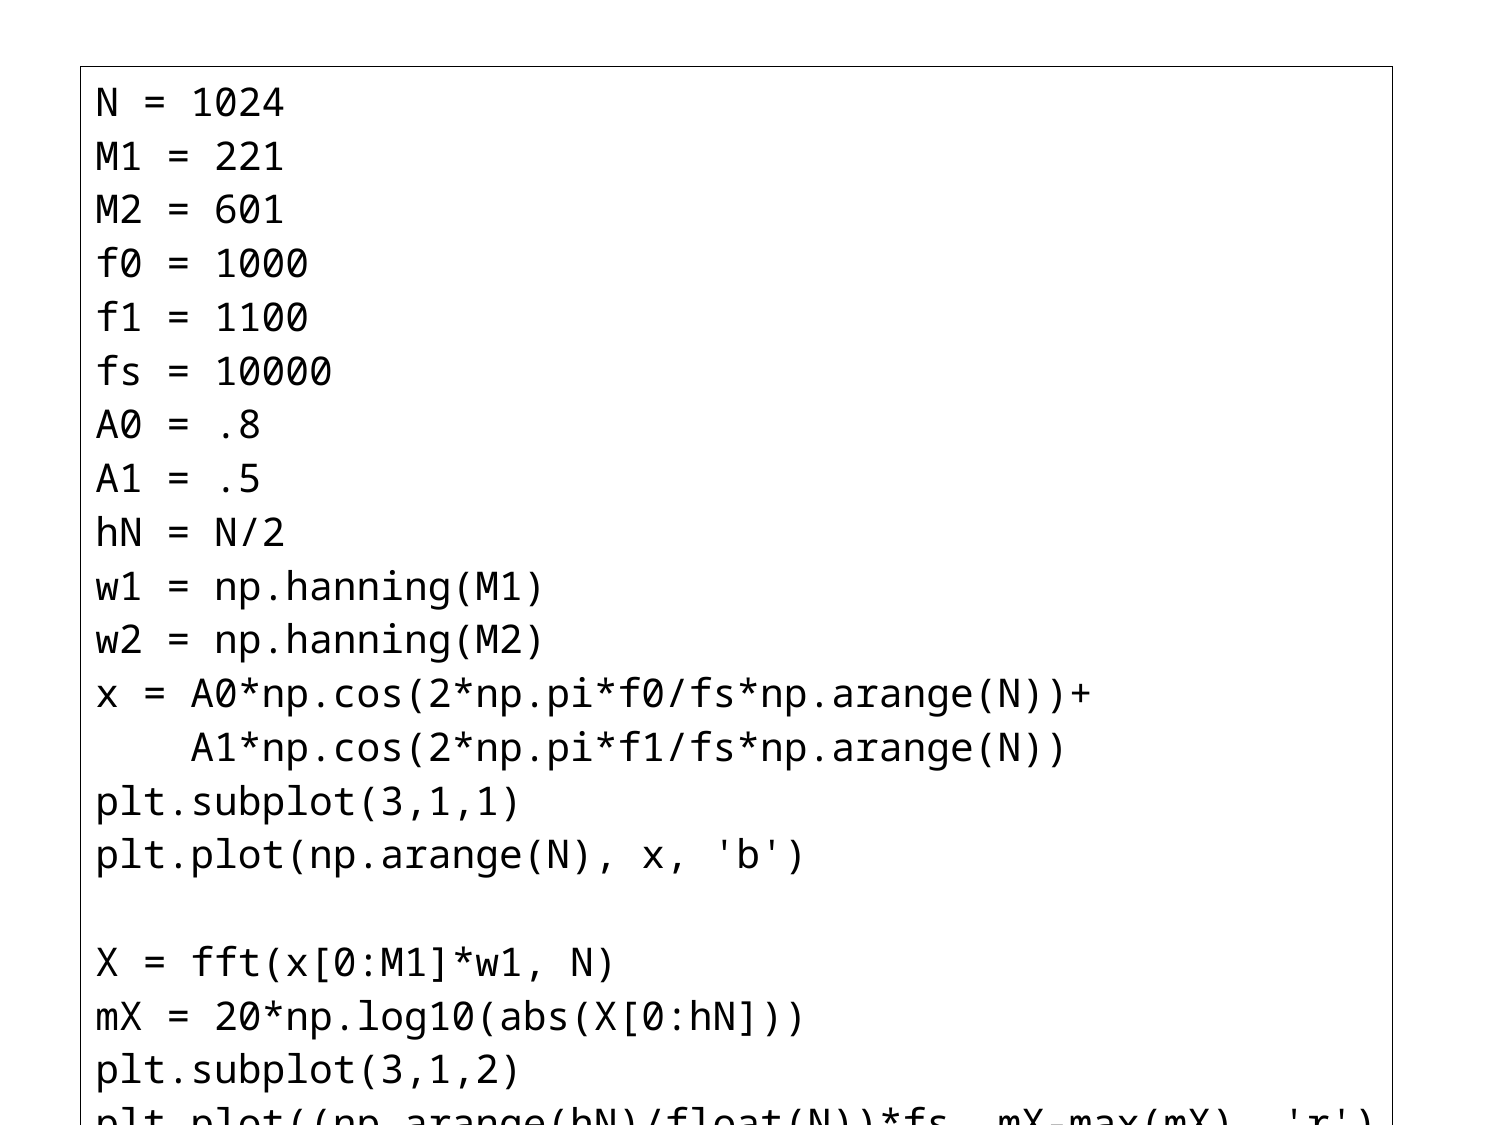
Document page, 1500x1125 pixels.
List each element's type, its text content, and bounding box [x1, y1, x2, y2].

text_box N = 1024 M1 = 221 M2 = 601 f0 = 1000 f1 = 1100 fs = 10000 A0 = .8 A1 = .5 hN = N/2 w1 = np.hanning(M1) w2 = np.hanning(M2) x = A0*np.cos(2*np.pi*f0/fs*np.arange(N))+ A1*np.cos(2*np.pi*f1/fs*np.arange(N)) plt.subplot(3,1,1) plt.plot(np.arange(N), x, 'b') X = fft(x[0:M1]*w1, N) mX = 20*np.log10(abs(X[0:hN])) plt.subplot(3,1,2) plt.plot((np.arange(hN)/float(N))*fs, mX-max(mX), 'r') X = fft(x[0:M2]*w2, N) mX = 20*np.log10(abs(X[0:hN])) plt.subplot(3,1,3) plt.plot((np.arange(hN)/float(N))*fs, mX-max(mX), 'r') [80, 66, 1393, 1070]
